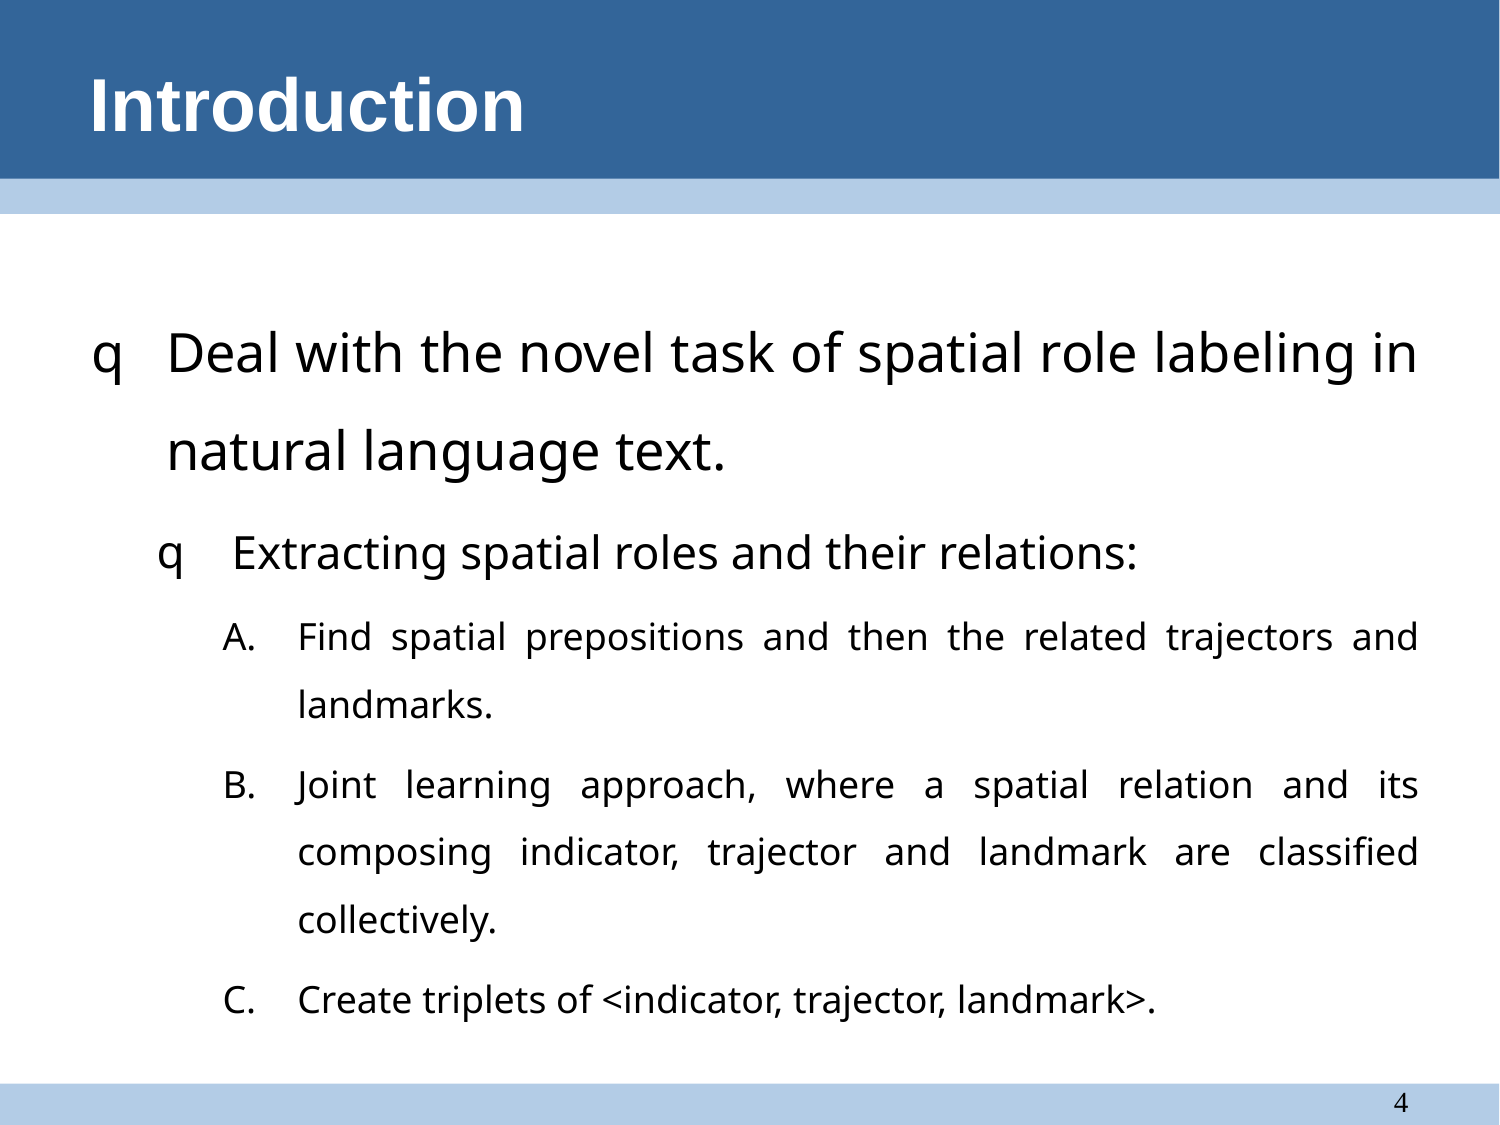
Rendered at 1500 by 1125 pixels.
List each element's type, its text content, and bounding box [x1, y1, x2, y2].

list Deal with the novel task of spatial role labeling in natural language text. Extracting spatial roles and their relations: Find spatial prepositions and then the related trajectors and landmarks. Joint learning approach, where a spatial relation and its composing indicator, trajector and landmark are classified collectively. Create triplets of <indicator, trajector, landmark>. [75, 278, 1436, 1035]
text_box Introduction [74, 42, 1436, 161]
slide_number <número> [1074, 1076, 1424, 1125]
